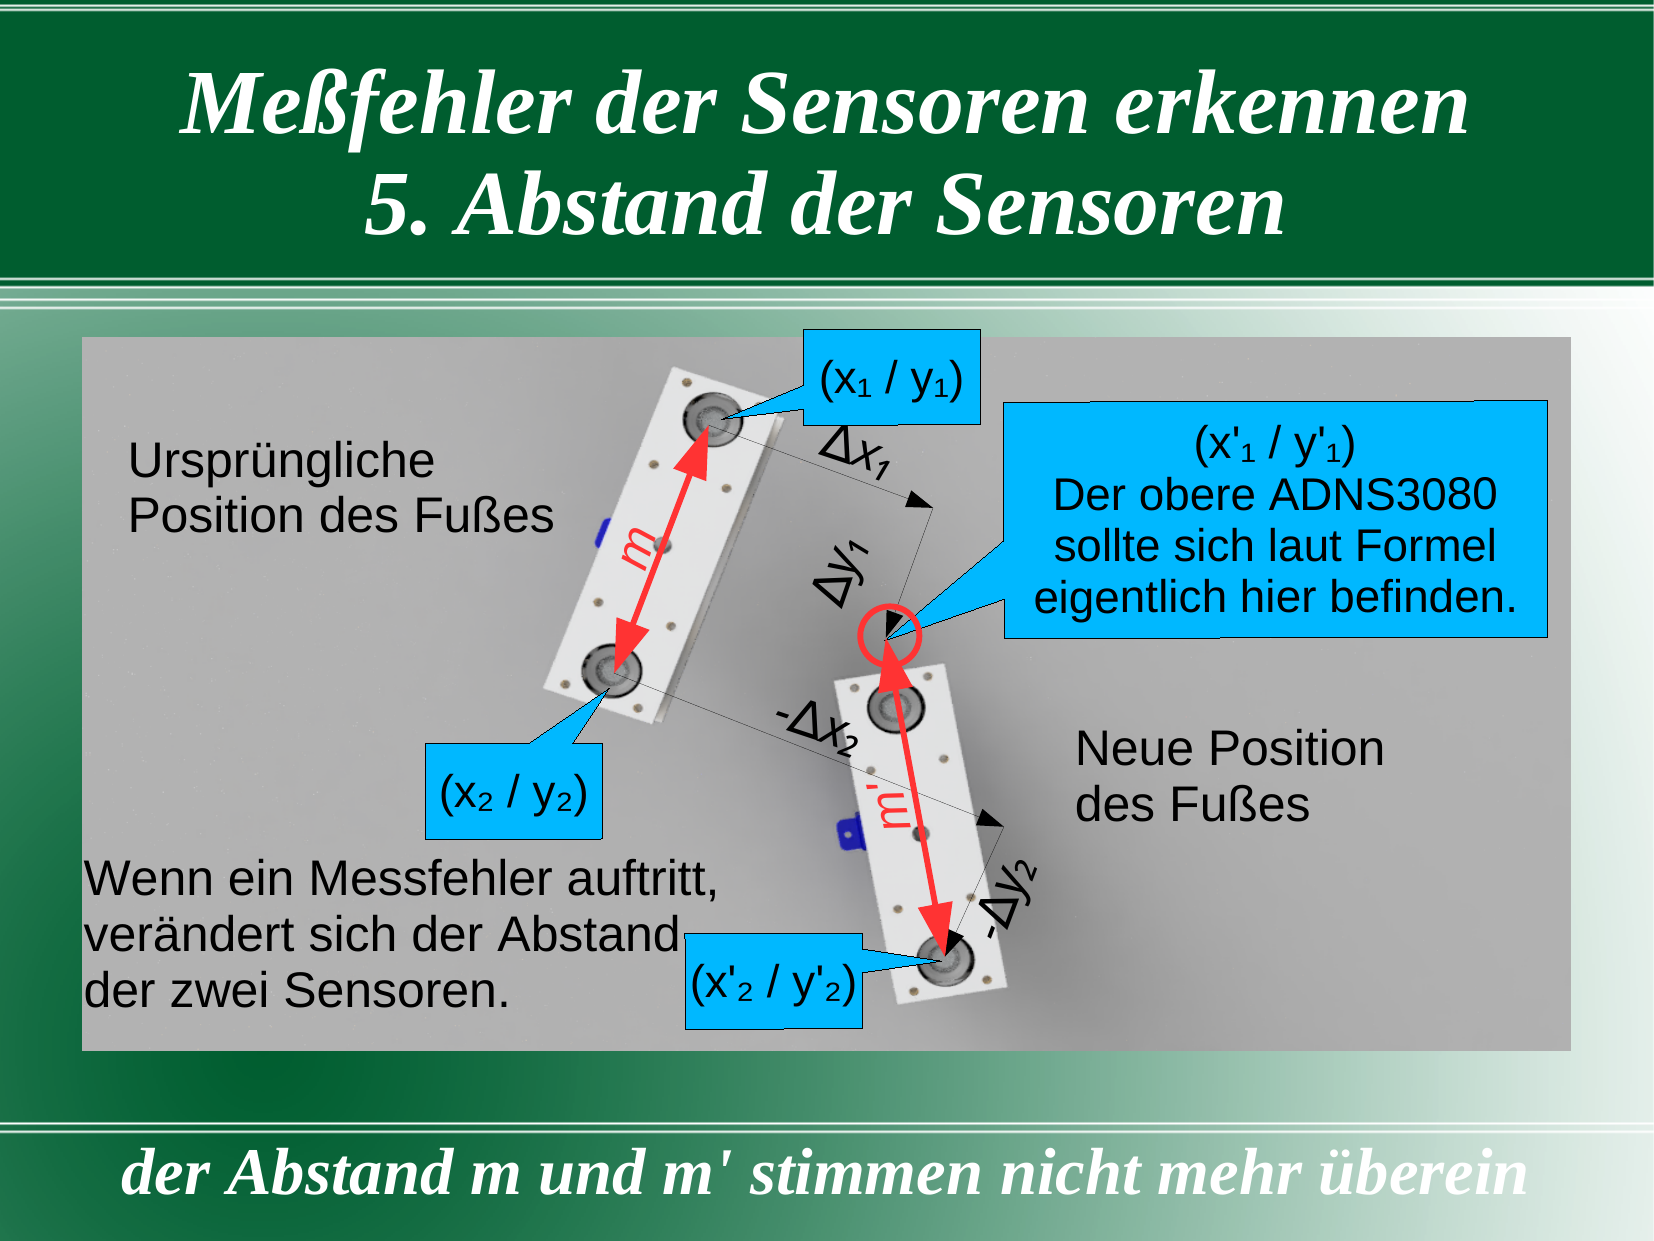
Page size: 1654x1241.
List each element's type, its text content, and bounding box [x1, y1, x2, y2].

text_box ∆y₁ [791, 520, 879, 615]
text_box (x'₂ / y'₂) [685, 933, 942, 1030]
text_box Wenn ein Messfehler auftritt, verändert sich der Abstand der zwei Sensoren. [83, 850, 721, 1018]
title Meßfehler der Sensoren erkennen 5. Abstand der Sensoren [82, 49, 1571, 257]
text_box -∆x₂ [767, 674, 879, 768]
text_box m [602, 519, 668, 576]
text_box ∆x₁ [814, 425, 926, 497]
text_box Neue Position des Fußes [1074, 720, 1400, 833]
text_box (x'₁ / y'₁) Der obere ADNS3080 sollte sich laut Formel eigentlich hier befinden. [915, 400, 1548, 639]
picture [0, 0, 1654, 1241]
text_box Ursprüngliche Position des Fußes [127, 431, 556, 544]
text_box (x₂ / y₂) [425, 688, 610, 840]
text_box -∆y₂ [951, 836, 1048, 950]
text_box m' [855, 776, 922, 839]
title der Abstand m und m' stimmen nicht mehr überein [11, 1068, 1642, 1241]
text_box (x₁ / y₁) [721, 329, 981, 426]
